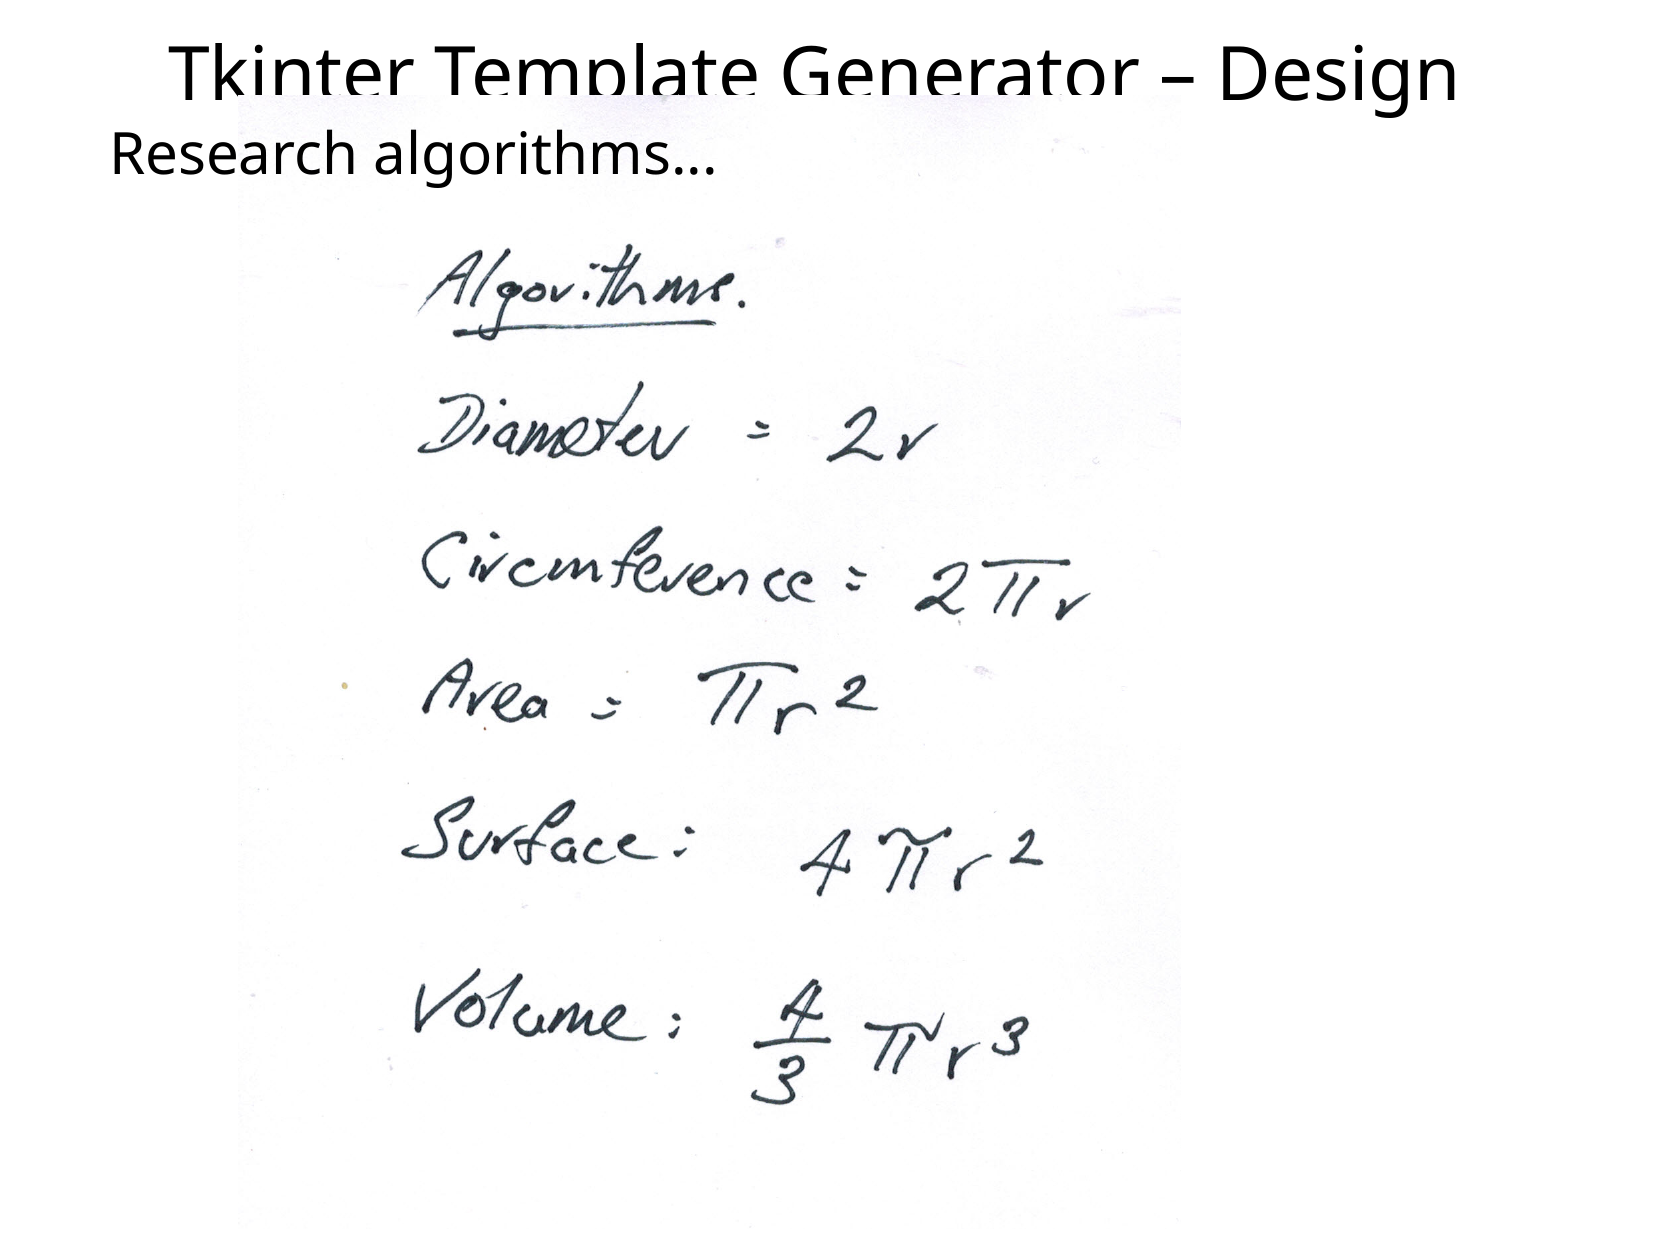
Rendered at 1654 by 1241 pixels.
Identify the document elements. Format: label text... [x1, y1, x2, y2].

title Tkinter Template Generator – Design [70, 7, 1560, 137]
picture [238, 198, 1181, 1229]
picture [238, 95, 1181, 106]
title Research algorithms... [109, 106, 1598, 198]
